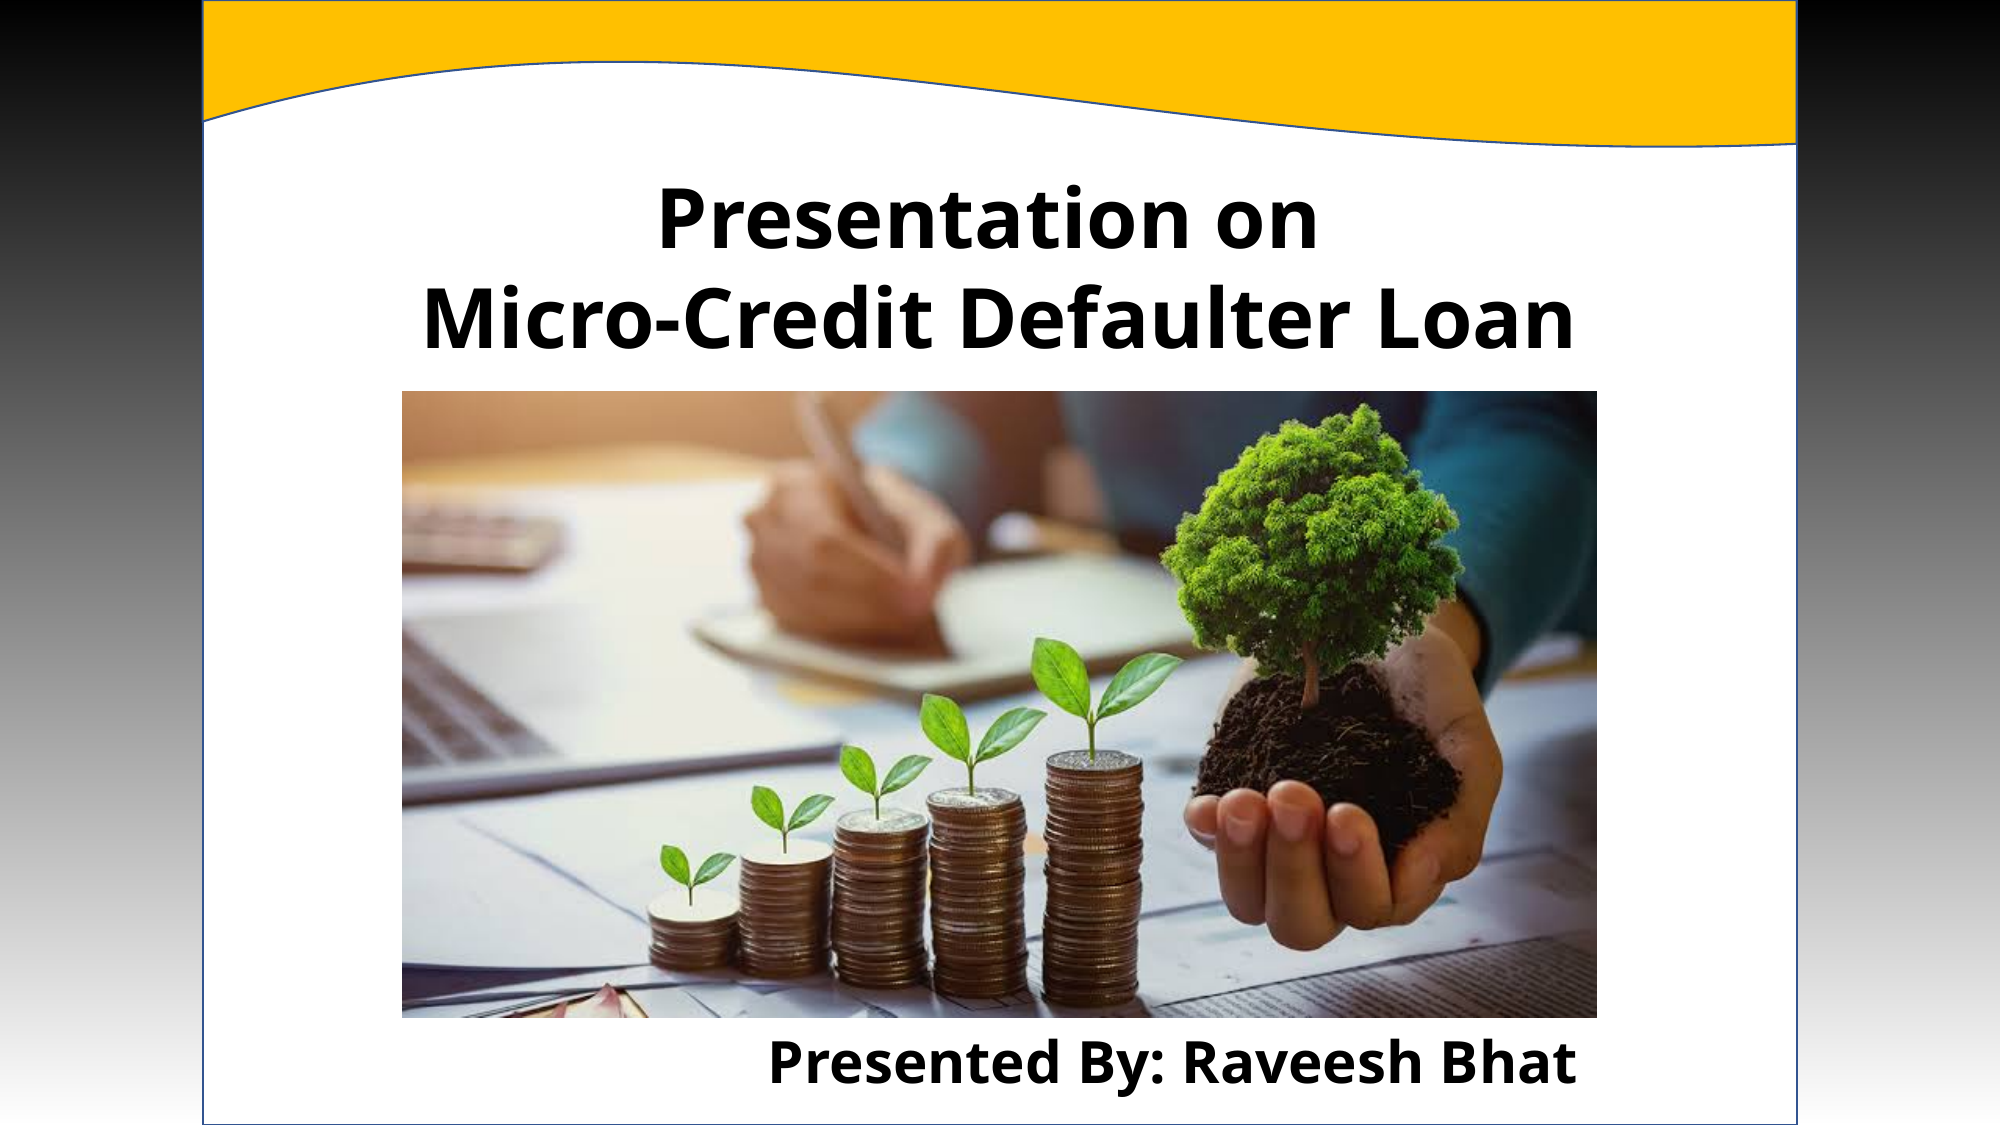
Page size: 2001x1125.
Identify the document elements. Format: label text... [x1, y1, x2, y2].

text_box Presented By: Raveesh Bhat [753, 1017, 1719, 1103]
text_box [202, 0, 1797, 1125]
text_box Presentation on Micro-Credit Defaulter Loan [232, 157, 1767, 418]
picture [402, 391, 1597, 1018]
